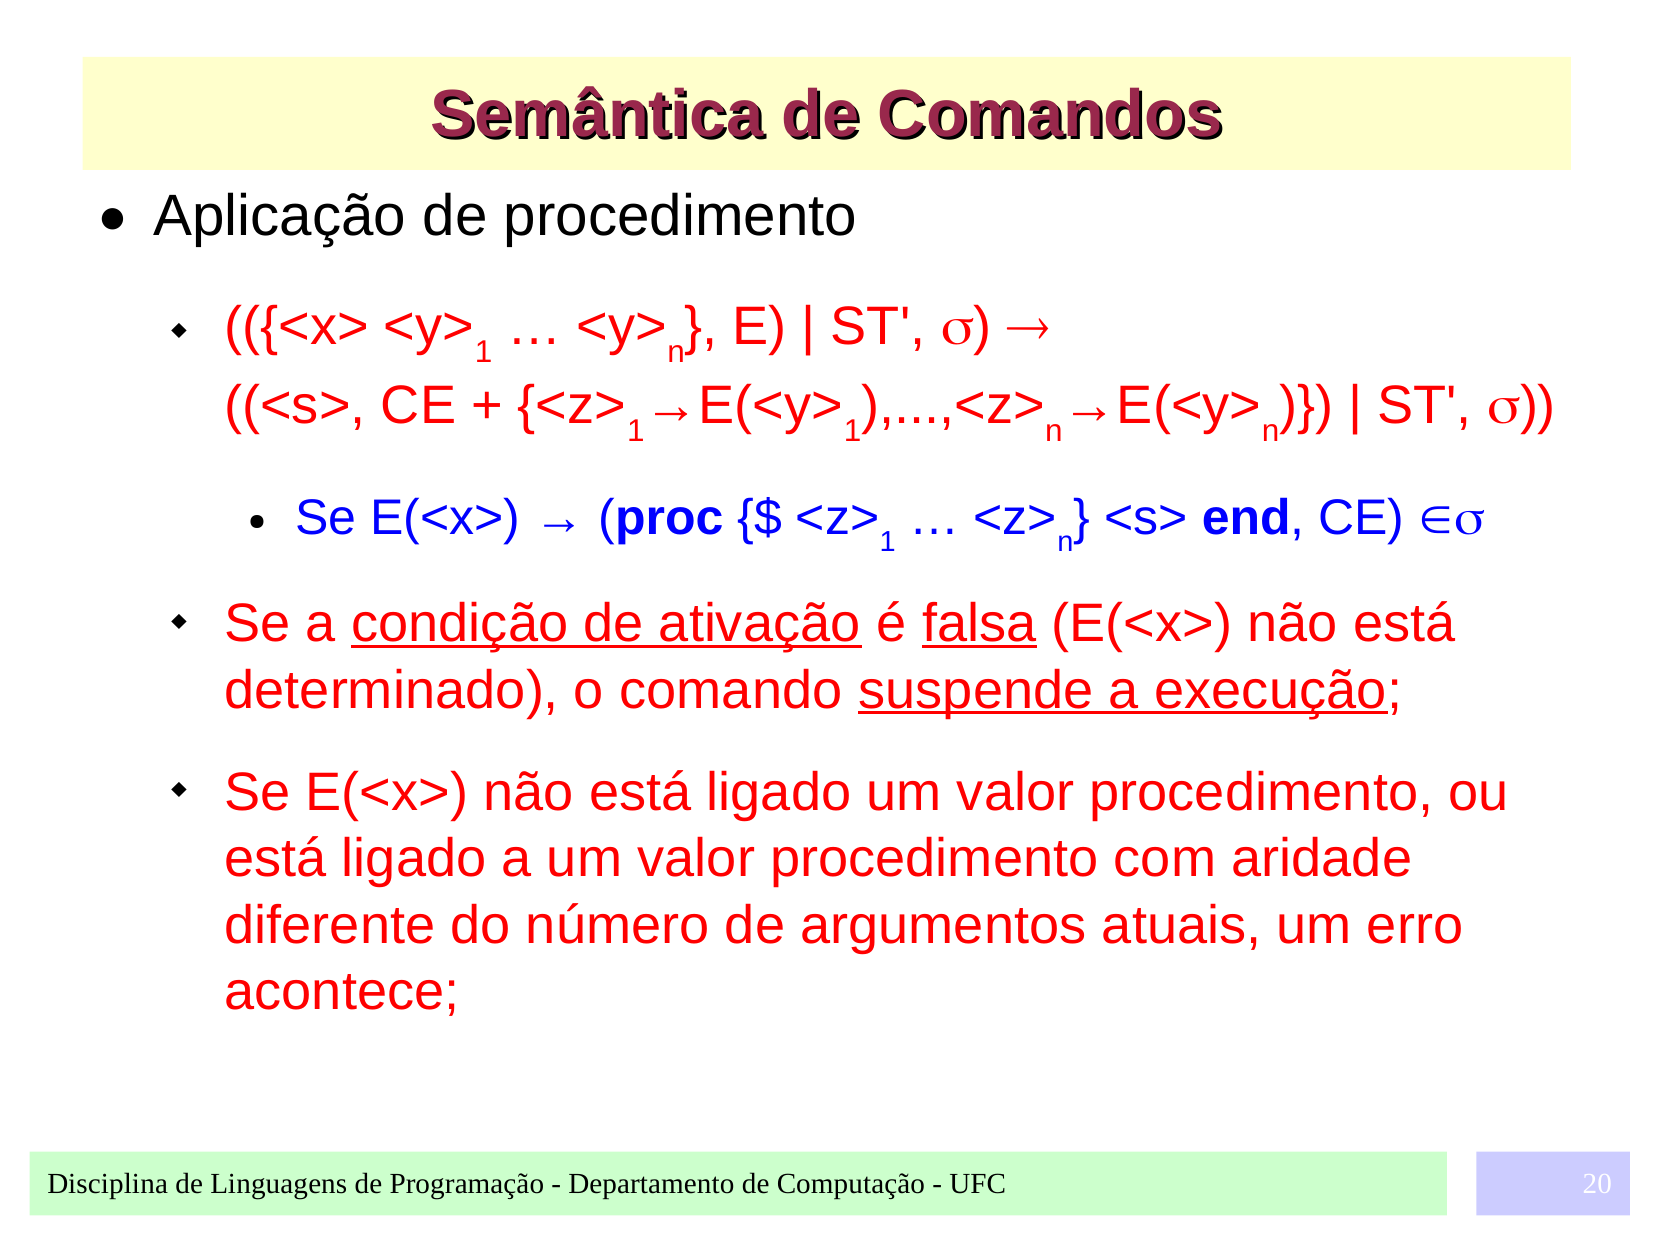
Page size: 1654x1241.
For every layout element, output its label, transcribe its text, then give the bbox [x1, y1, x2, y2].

title Semântica de Comandos [82, 56, 1571, 170]
list Aplicação de procedimento (({<x> <y>1 … <y>n}, E) | ST', s) ® ((<s>, CE + {<z>1→E(<y>1),...,<z>n→E(<y>n)}) | ST', s)) Se E(<x>) → (proc {$ <z>1 … <z>n} <s> end, CE) Îs Se a condição de ativação é falsa (E(<x>) não está determinado), o comando suspende a execução; Se E(<x>) não está ligado um valor procedimento, ou está ligado a um valor procedimento com aridade diferente do número de argumentos atuais, um erro acontece; [82, 183, 1571, 1114]
